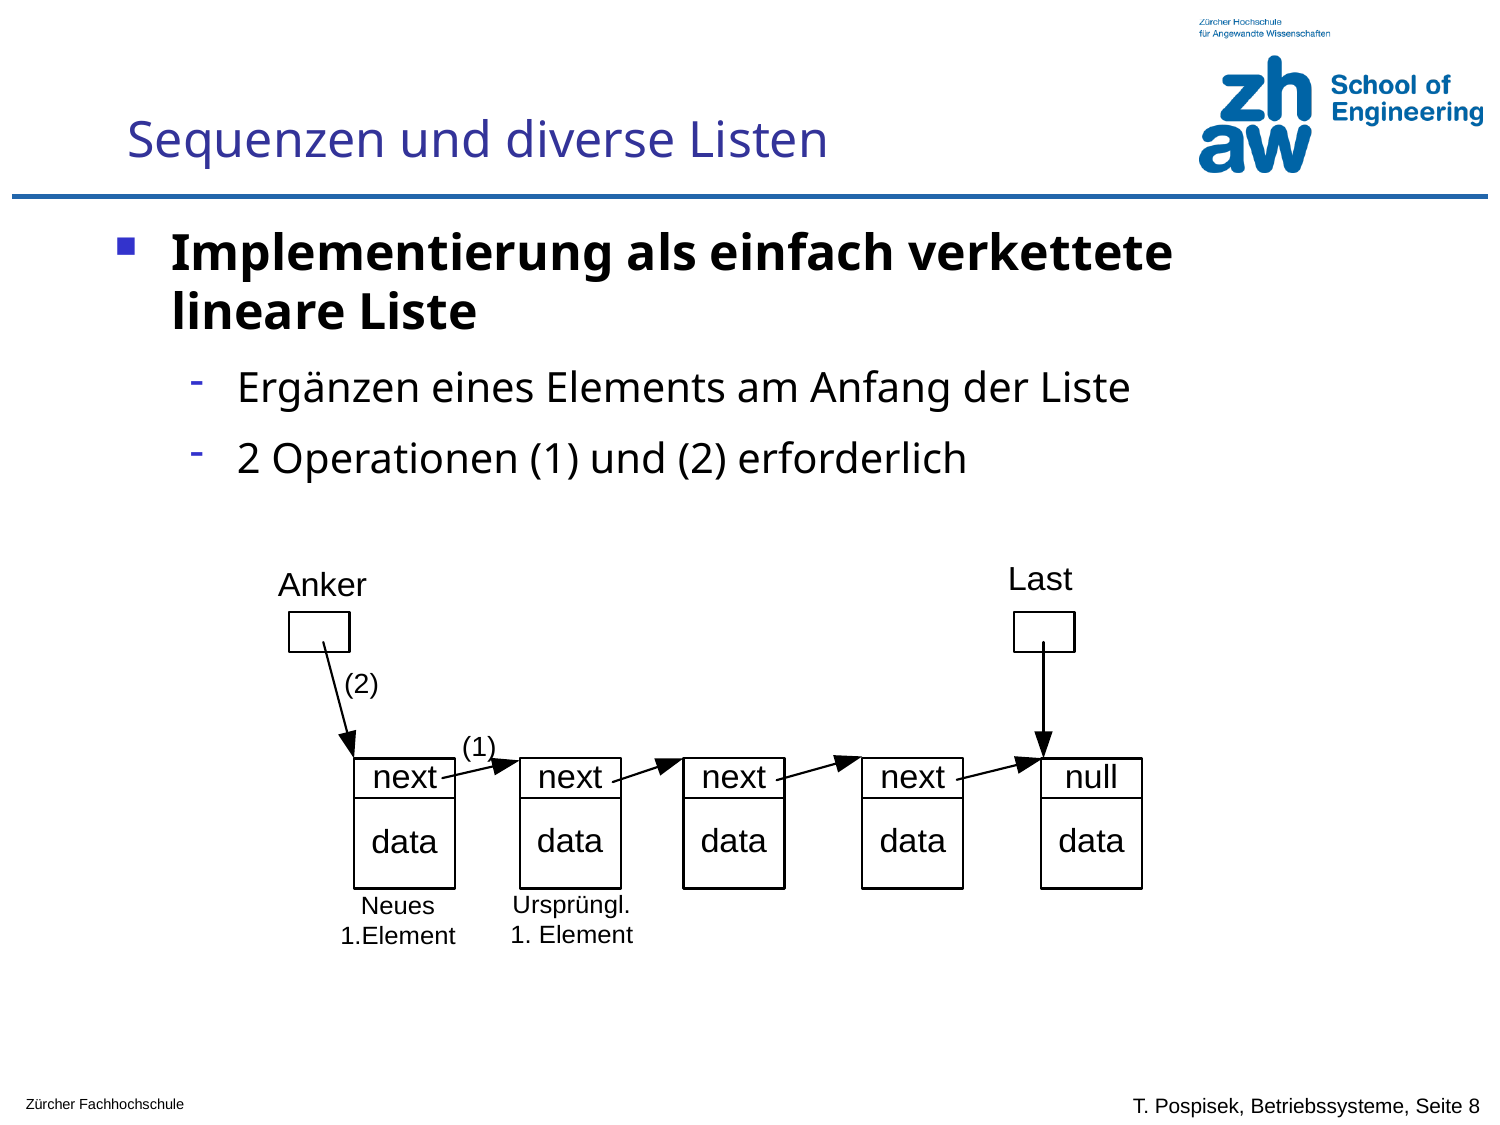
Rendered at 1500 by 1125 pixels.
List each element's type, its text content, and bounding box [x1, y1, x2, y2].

picture [229, 547, 1173, 961]
picture [1199, 19, 1483, 173]
title Sequenzen und diverse Listen [112, 50, 1391, 175]
list Implementierung als einfach verkettete lineare Liste Ergänzen eines Elements am Anfang der Liste 2 Operationen (1) und (2) erforderlich [99, 212, 1200, 938]
